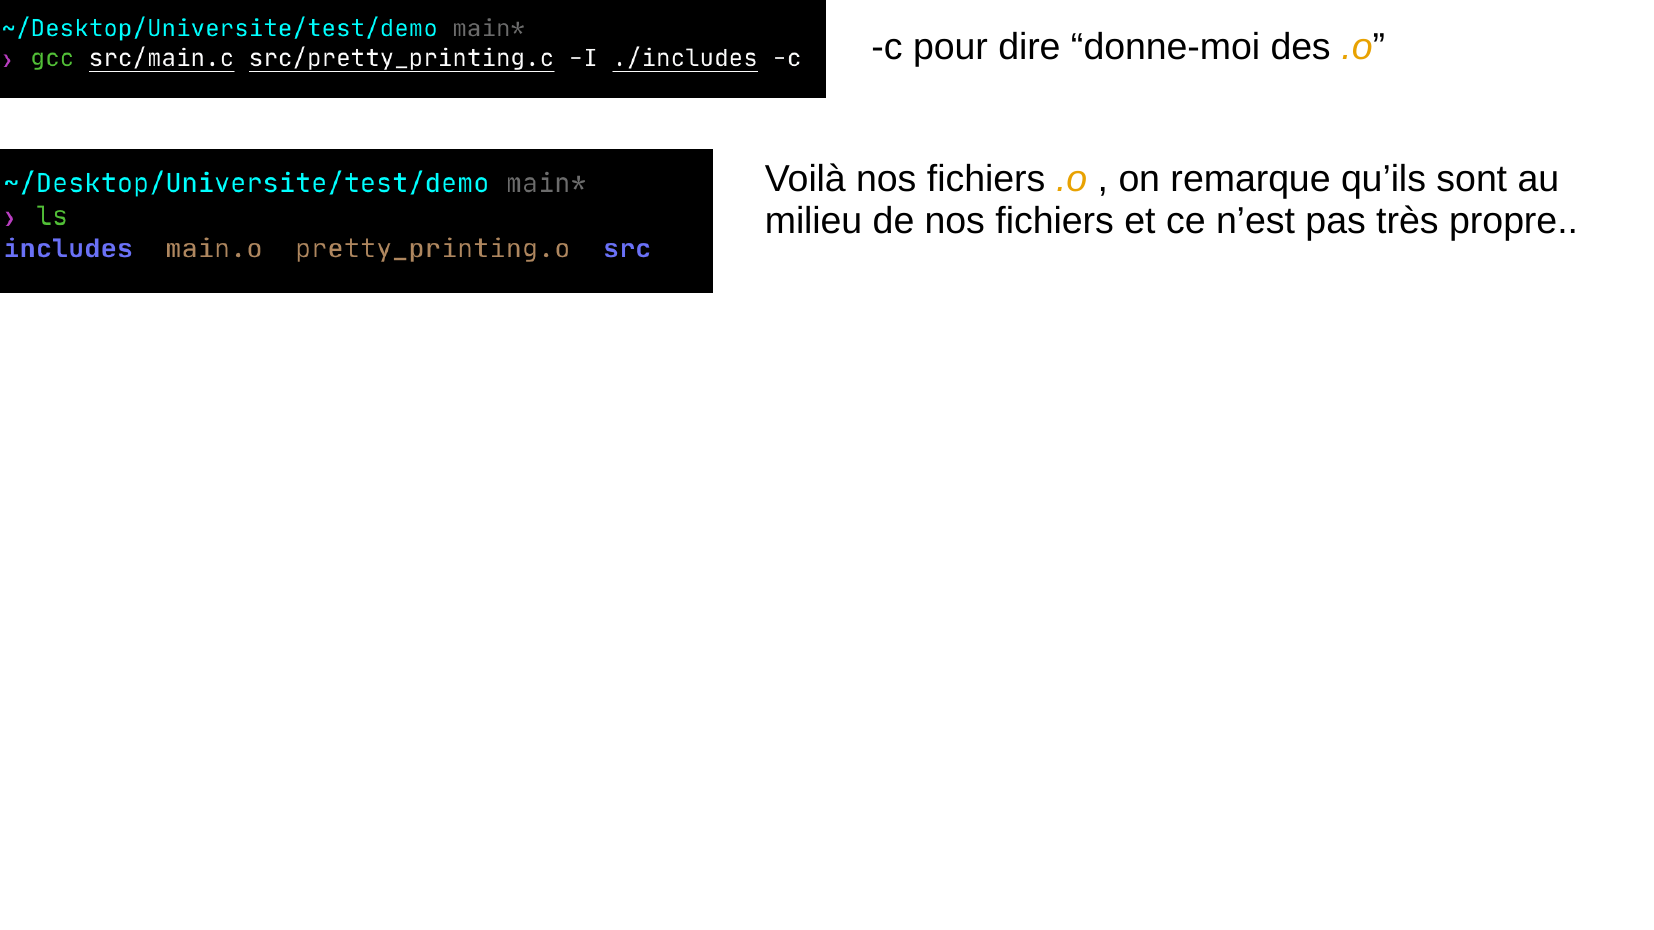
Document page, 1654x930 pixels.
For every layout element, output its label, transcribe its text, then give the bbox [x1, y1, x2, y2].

text_box Voilà nos fichiers .o , on remarque qu’ils sont au milieu de nos fichiers et ce n’est pas très propre.. [750, 150, 1613, 301]
picture [0, 149, 713, 293]
picture [0, 0, 826, 98]
text_box -c pour dire “donne-moi des .o” [856, 17, 1607, 131]
